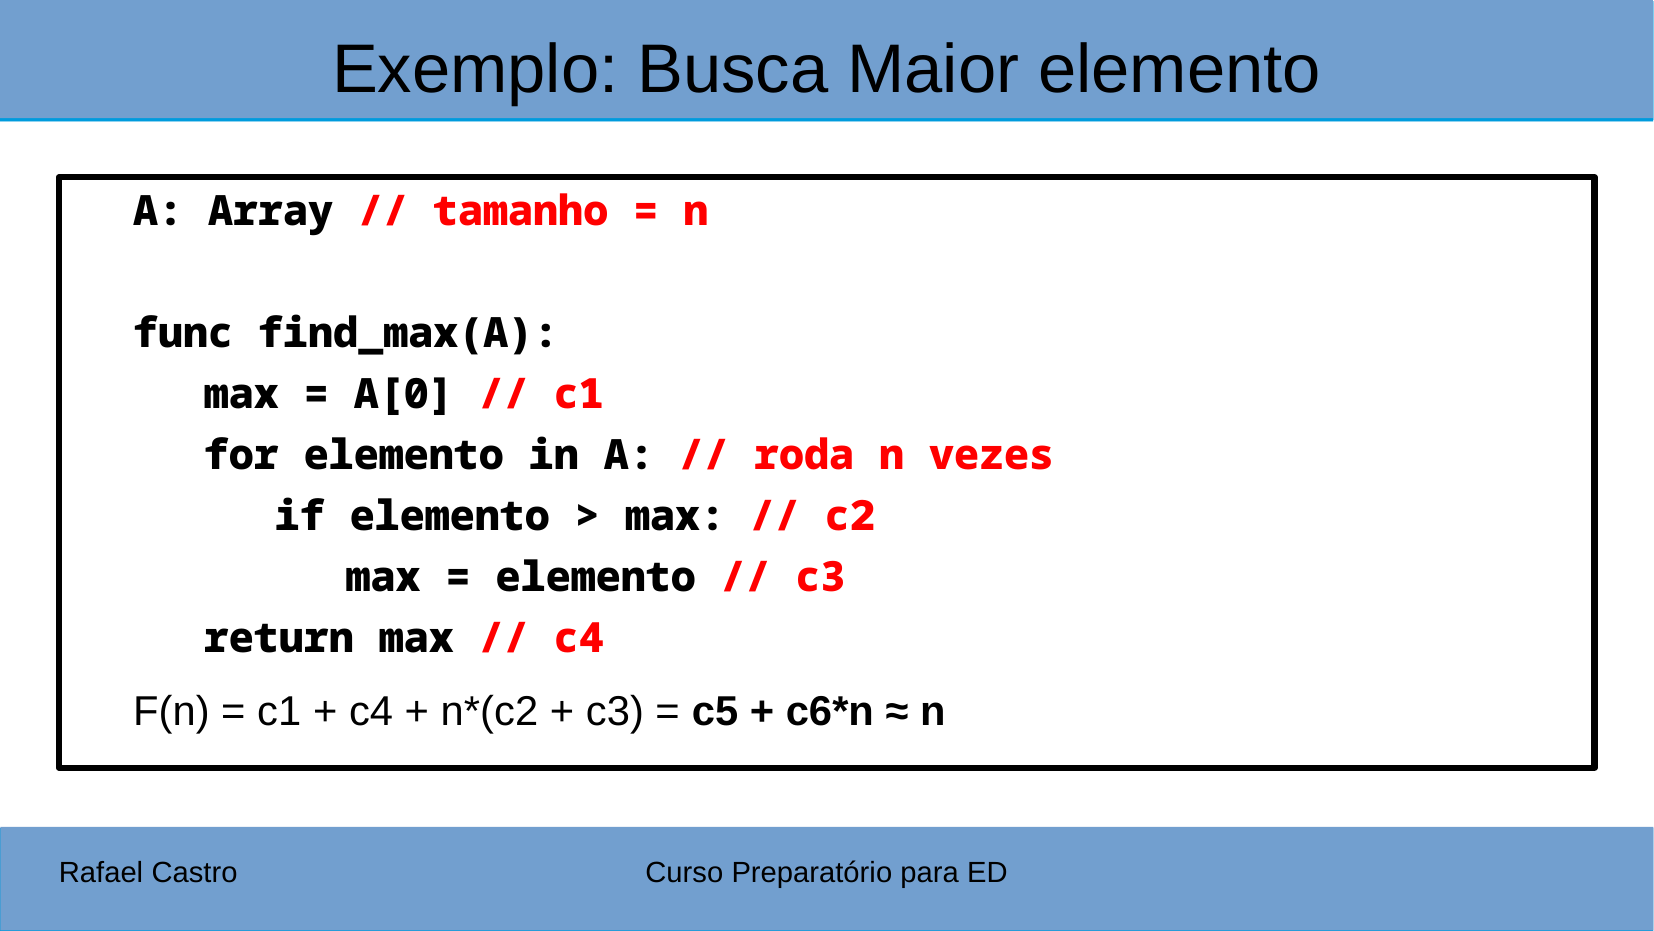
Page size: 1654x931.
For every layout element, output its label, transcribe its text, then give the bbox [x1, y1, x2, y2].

list A: Array // tamanho = n func find_max(A): max = A[0] // c1 for elemento in A: // roda n vezes if elemento > max: // c2 max = elemento // c3 return max // c4 F(n) = c1 + c4 + n*(c2 + c3) = c5 + c6*n ≈ n [59, 177, 1595, 768]
title Exemplo: Busca Maior elemento [59, 29, 1595, 108]
